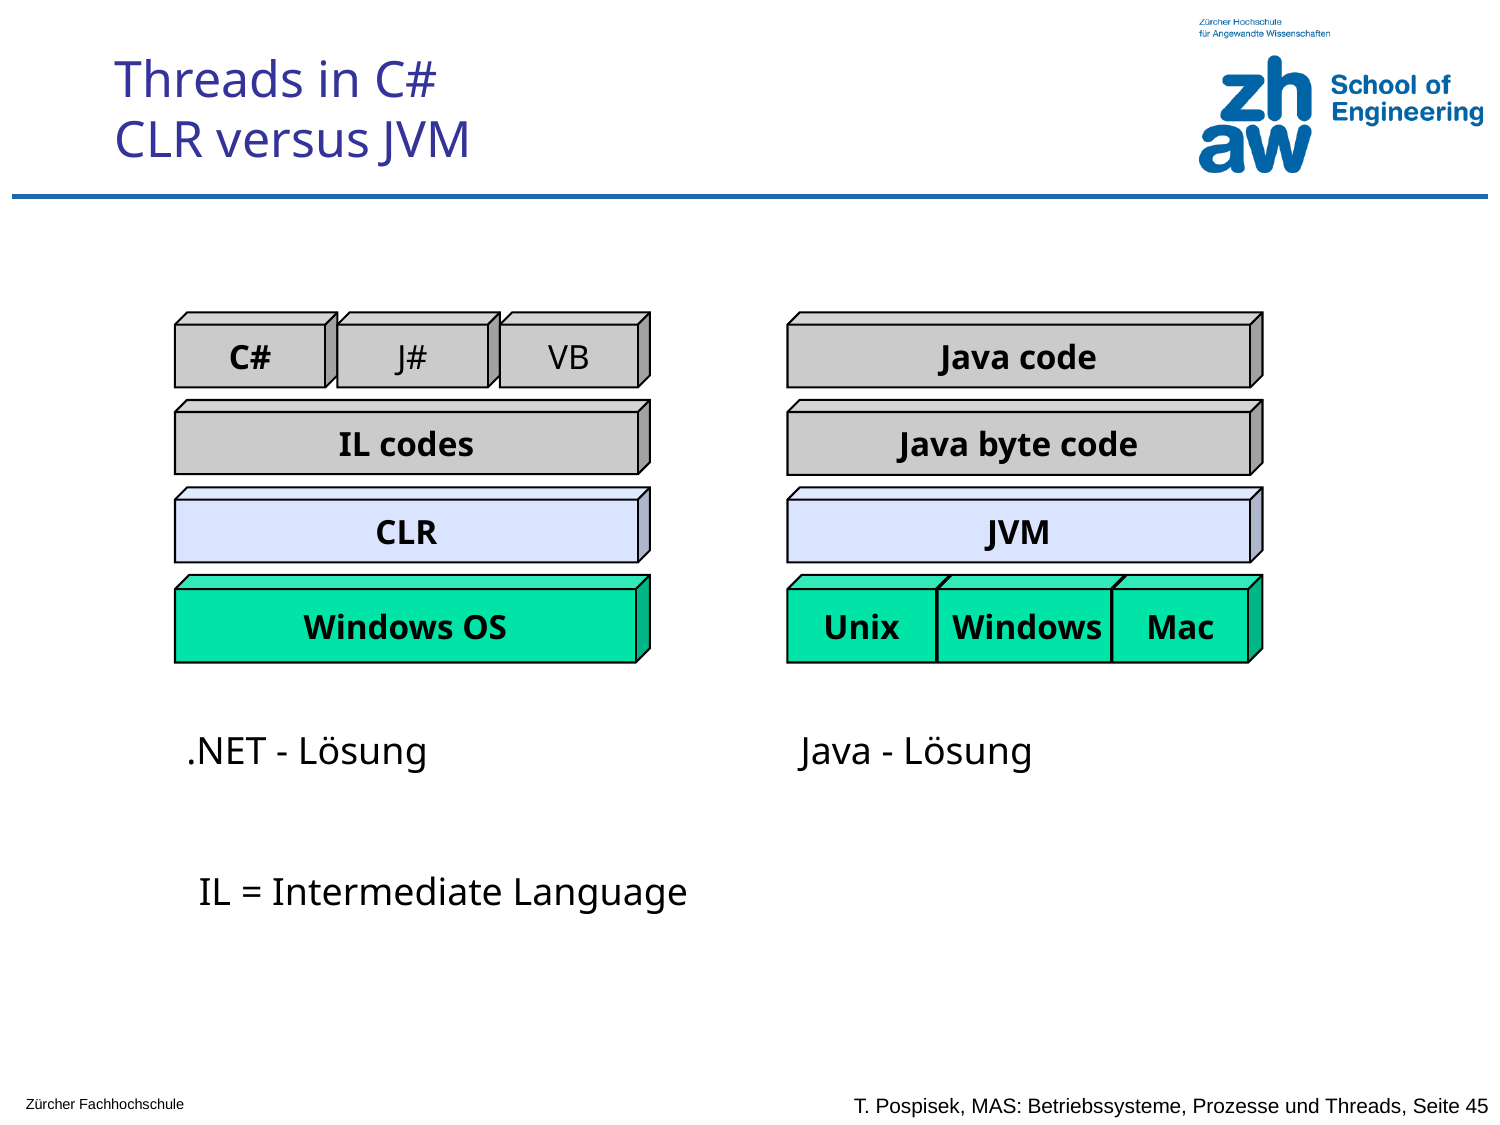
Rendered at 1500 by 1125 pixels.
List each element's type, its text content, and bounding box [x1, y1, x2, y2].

text_box J# [337, 325, 487, 387]
text_box Java - Lösung [785, 720, 1049, 780]
text_box Windows [938, 590, 1110, 662]
text_box C# [175, 325, 325, 387]
text_box VB [500, 325, 637, 387]
text_box Unix [787, 590, 935, 662]
text_box Java byte code [788, 413, 1250, 475]
title Threads in C# CLR versus JVM [99, 62, 1379, 175]
text_box Java code [788, 325, 1250, 387]
picture [1199, 19, 1483, 173]
text_box Mac [1112, 590, 1248, 662]
text_box Windows OS [175, 590, 635, 662]
text_box CLR [175, 500, 637, 562]
text_box .NET - Lösung [171, 720, 443, 780]
text_box IL = Intermediate Language [183, 860, 704, 921]
text_box IL codes [175, 412, 637, 474]
text_box JVM [788, 500, 1250, 562]
